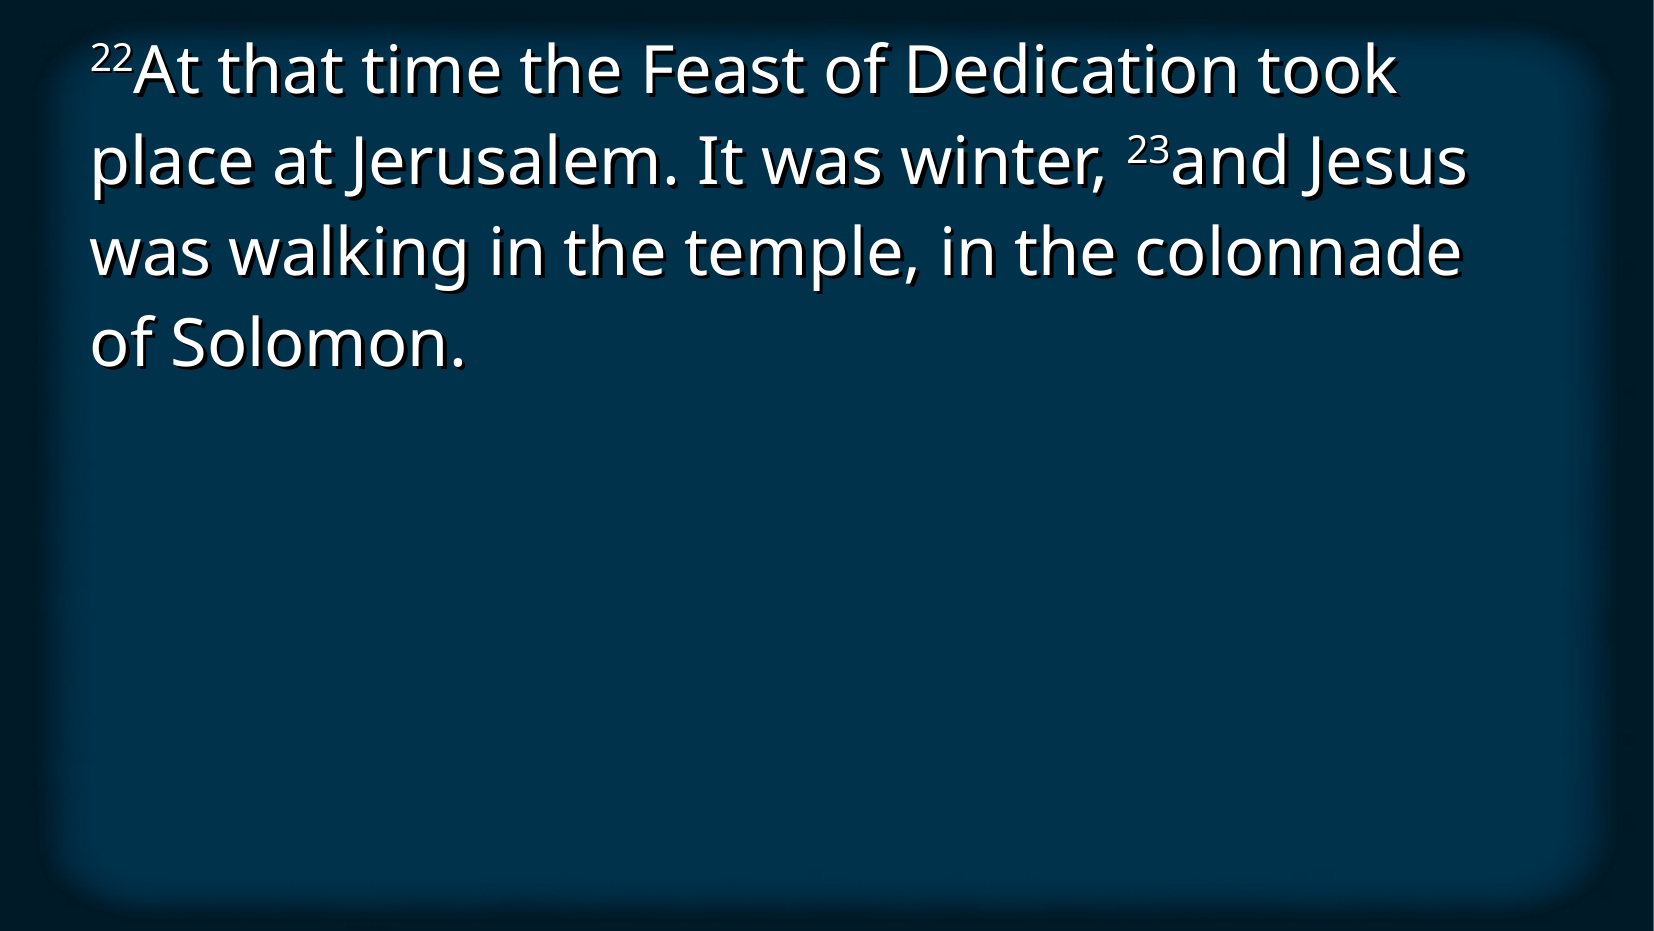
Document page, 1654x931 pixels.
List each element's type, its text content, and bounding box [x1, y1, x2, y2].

text_box 22At that time the Feast of Dedication took place at Jerusalem. It was winter, 23and Jesus was walking in the temple, in the colonnade of Solomon. [75, 15, 1561, 385]
picture [0, 0, 1654, 931]
